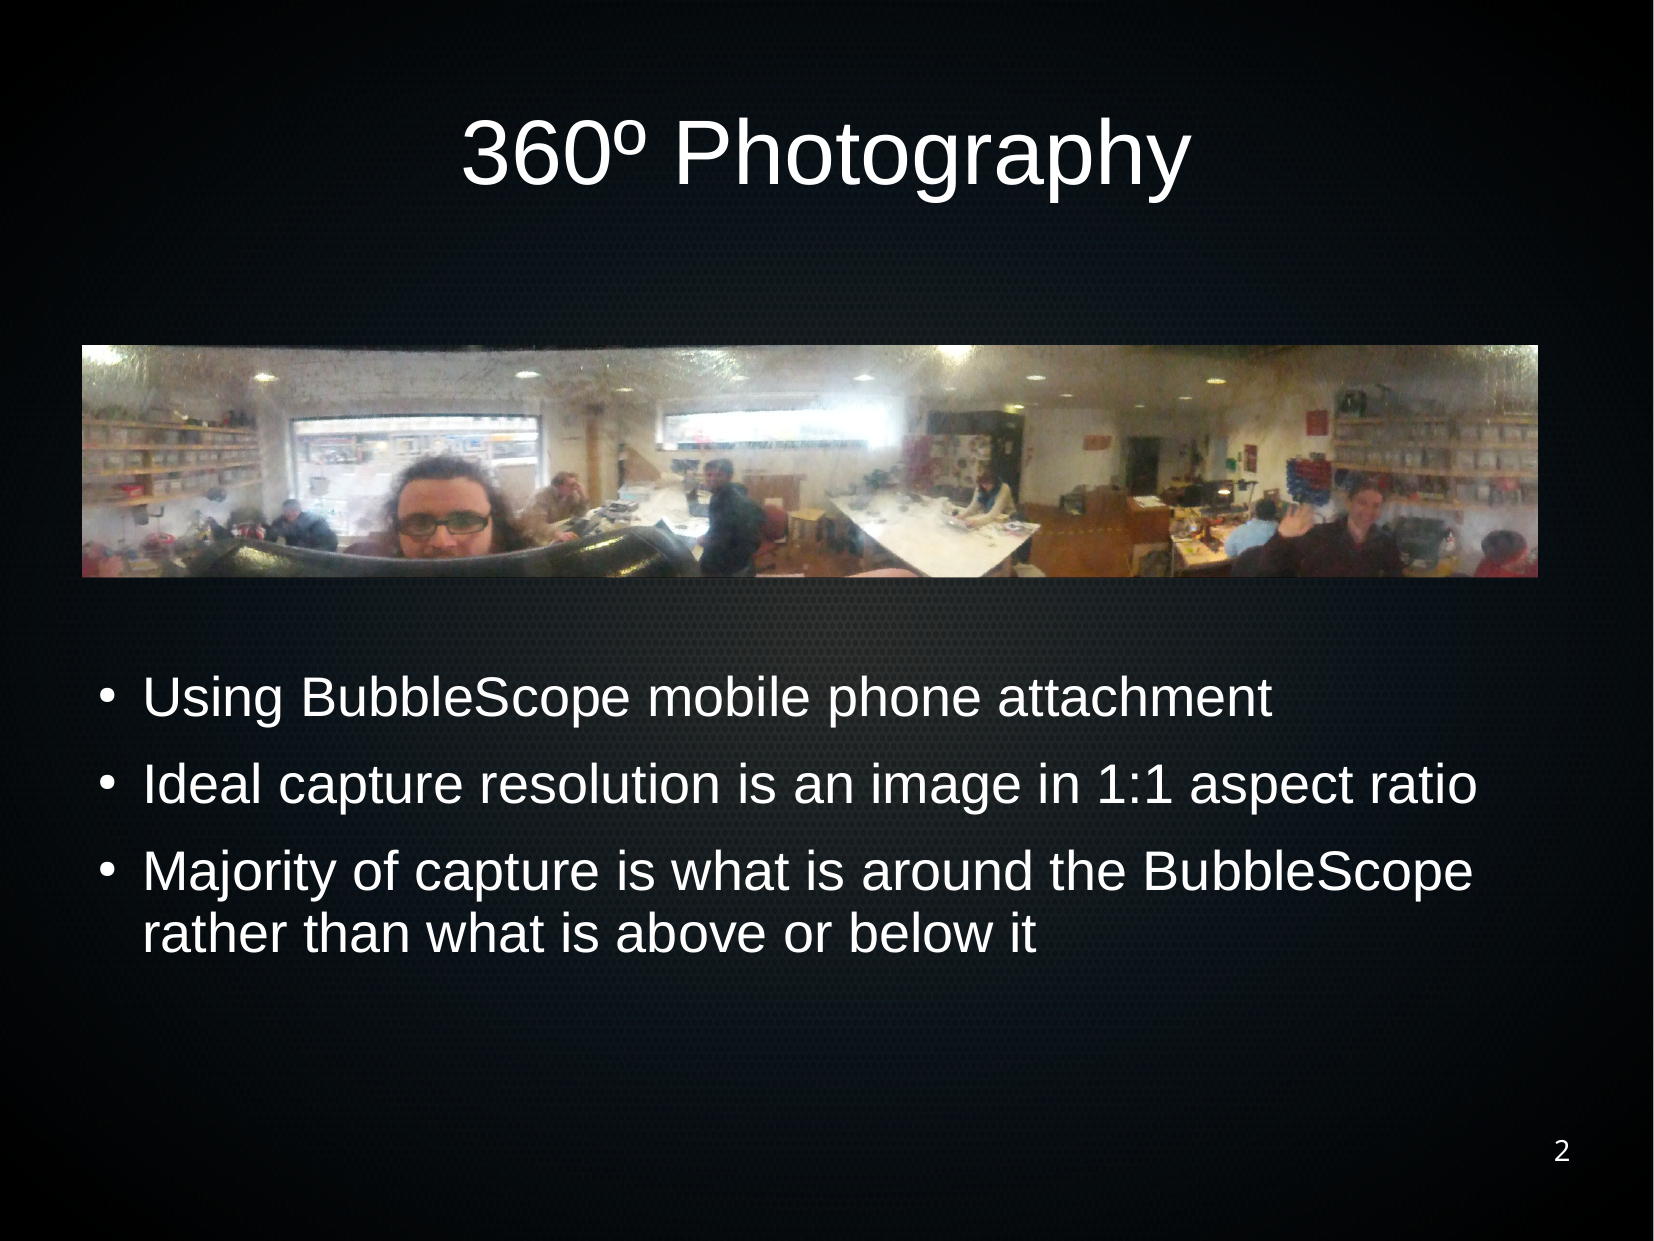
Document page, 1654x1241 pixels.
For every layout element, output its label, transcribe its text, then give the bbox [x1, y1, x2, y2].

list Using BubbleScope mobile phone attachment Ideal capture resolution is an image in 1:1 aspect ratio Majority of capture is what is around the BubbleScope rather than what is above or below it [82, 665, 1538, 1009]
title 360º Photography [82, 49, 1571, 257]
picture [0, 0, 1654, 1241]
